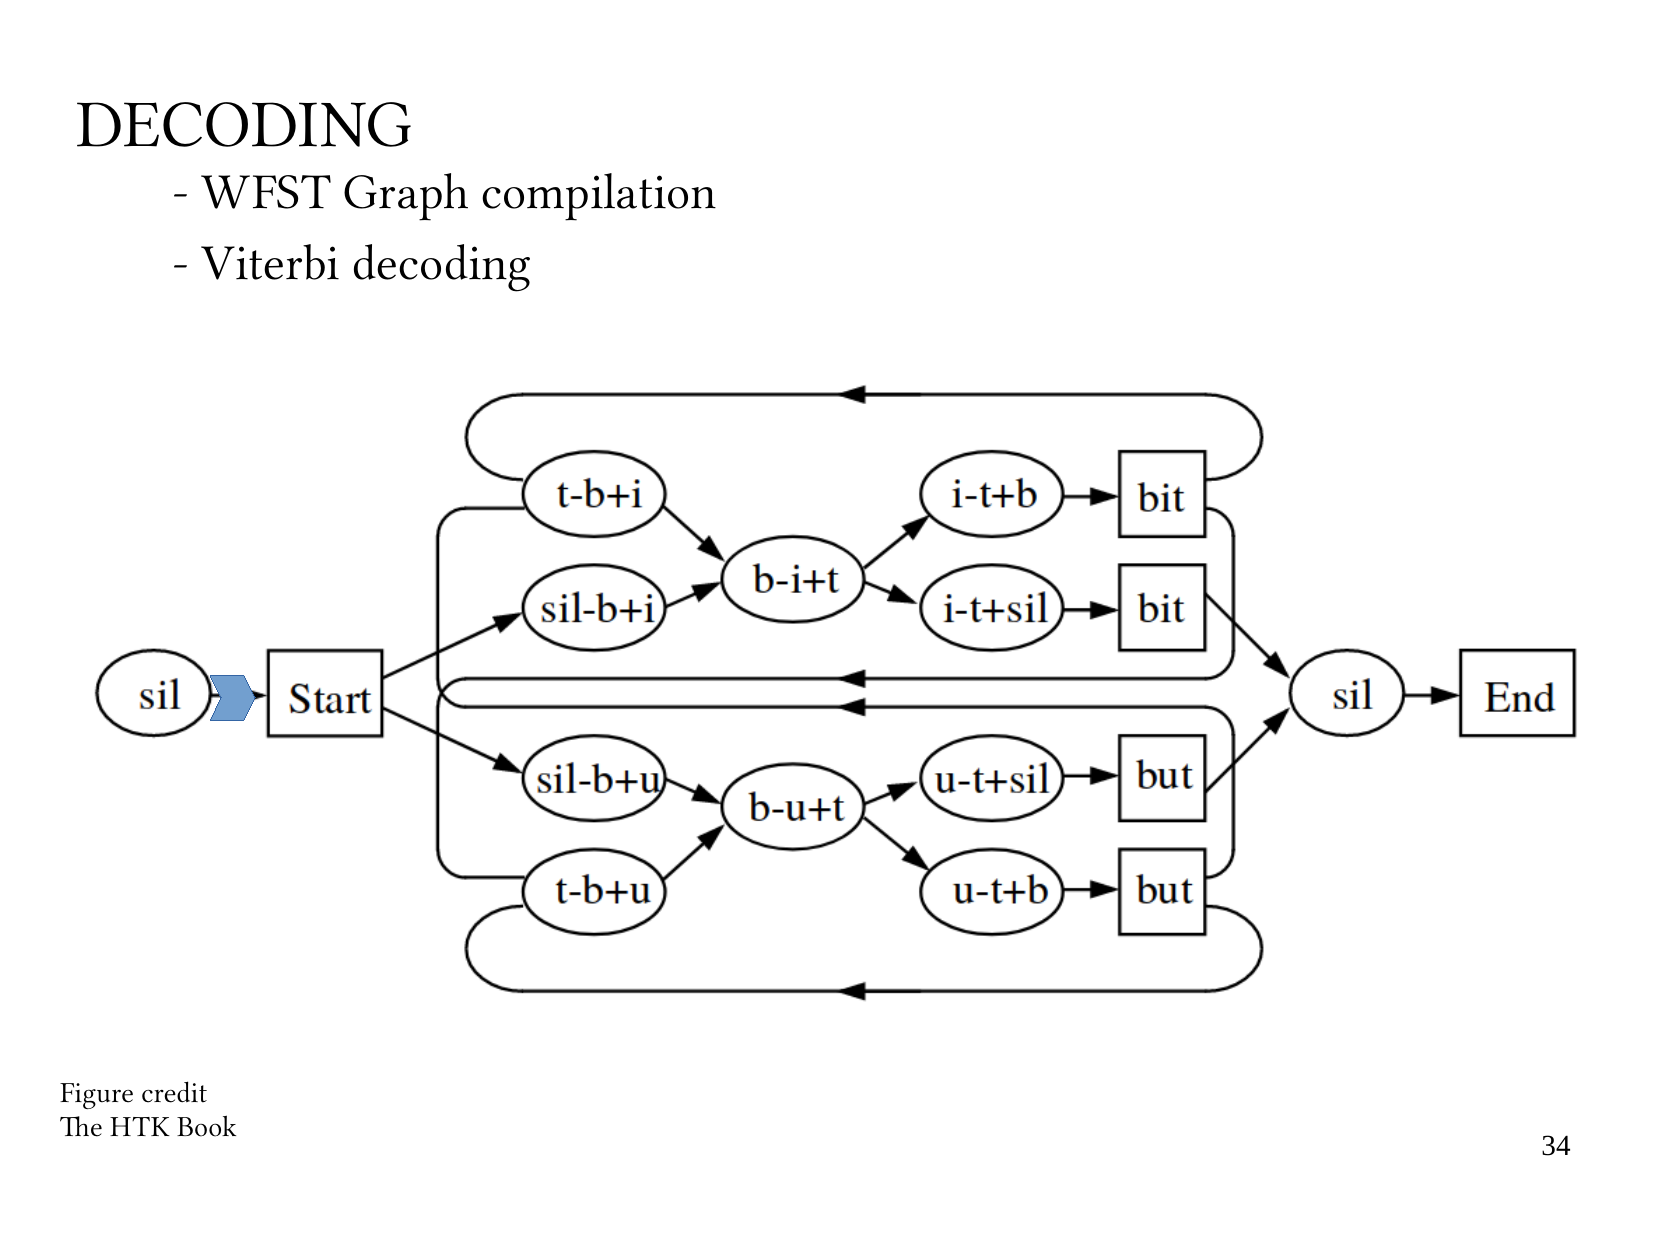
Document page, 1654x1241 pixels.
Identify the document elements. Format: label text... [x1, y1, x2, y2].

picture [0, 299, 1654, 1081]
subtitle DECODING - WFST Graph compilation - Viterbi decoding FEATURE EXTRACTION - Sliding window feature extraction GMM MONOPHONE TRAINING - Flat-start - Baum-Welch re-estimation GMM TRIPHONE TRAINING - Phonetic decision tree - Baum-Welch re-estimation Figure credit The HTK Book - Gradient descent via backprop [60, 72, 1549, 299]
text_box [210, 675, 256, 721]
subtitle DECODING - WFST Graph compilation - Viterbi decoding FEATURE EXTRACTION - Sliding window feature extraction GMM MONOPHONE TRAINING - Flat-start - Baum-Welch re-estimation GMM TRIPHONE TRAINING - Phonetic decision tree - Baum-Welch re-estimation Figure credit The HTK Book - Gradient descent via backprop [60, 1081, 1549, 1216]
